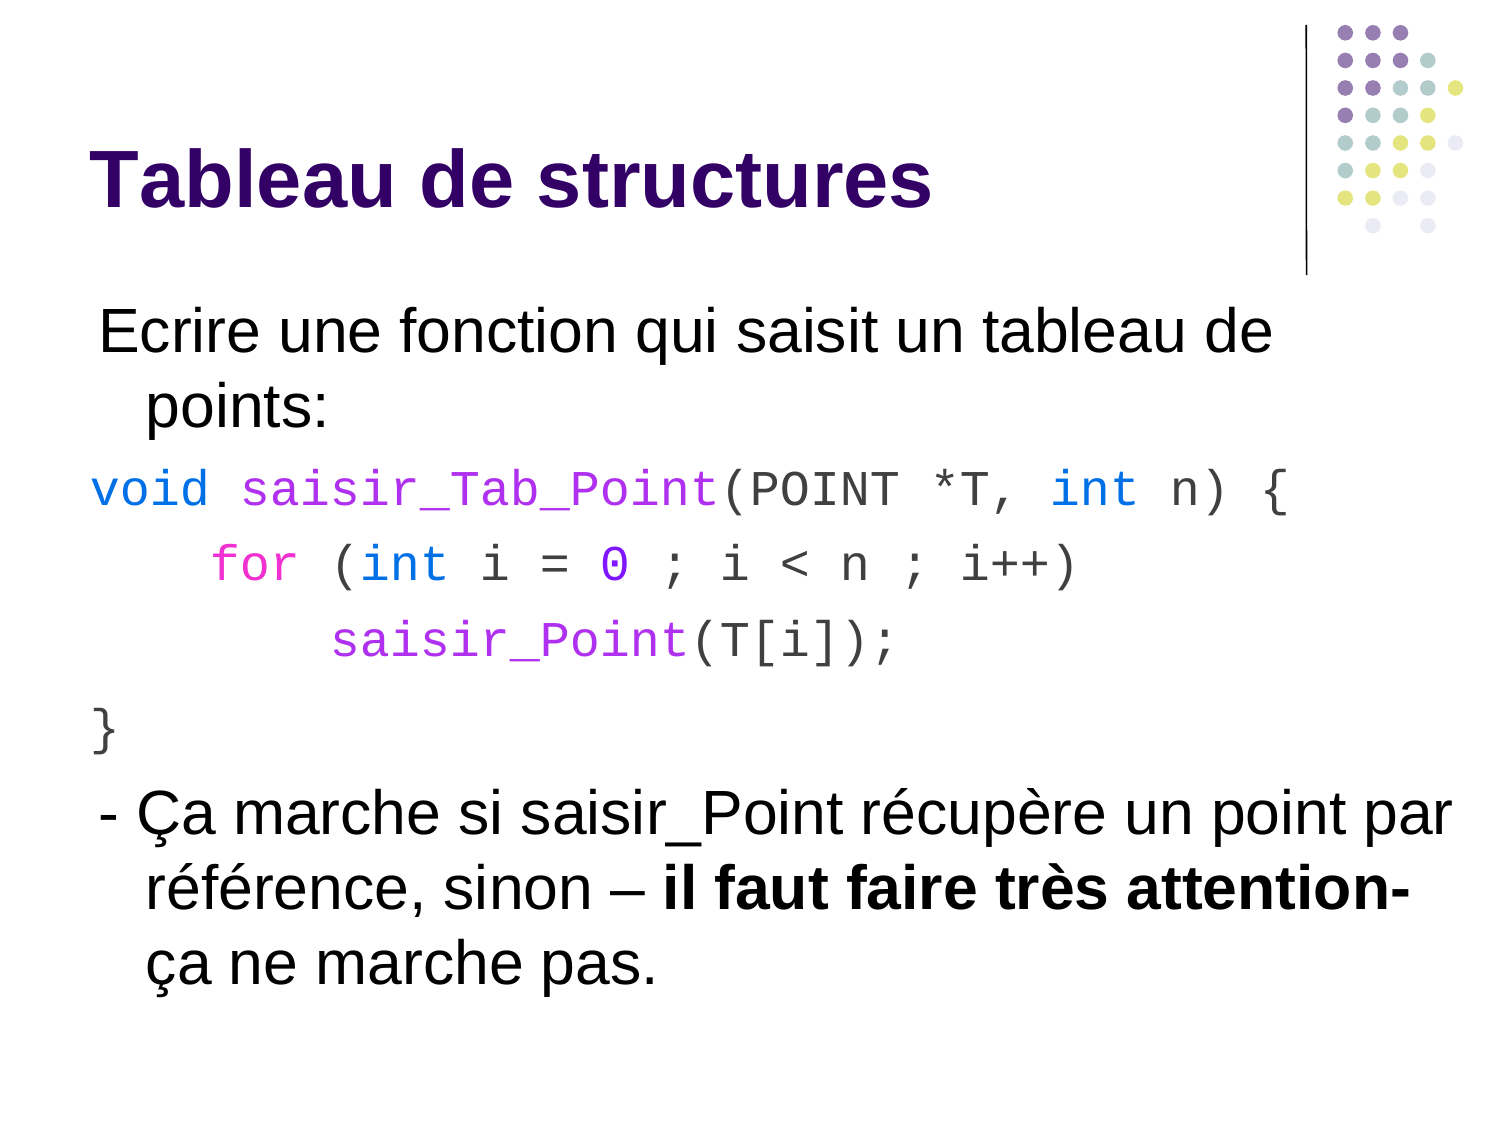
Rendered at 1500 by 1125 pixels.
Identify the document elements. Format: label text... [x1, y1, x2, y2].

list Ecrire une fonction qui saisit un tableau de points: void saisir_Tab_Point(POINT *T, int n) { for (int i = 0 ; i < n ; i++) saisir_Point(T[i]); } - Ça marche si saisir_Point récupère un point par référence, sinon – il faut faire très attention- ça ne marche pas. [74, 281, 1477, 1038]
title Tableau de structures [75, 4, 1312, 232]
